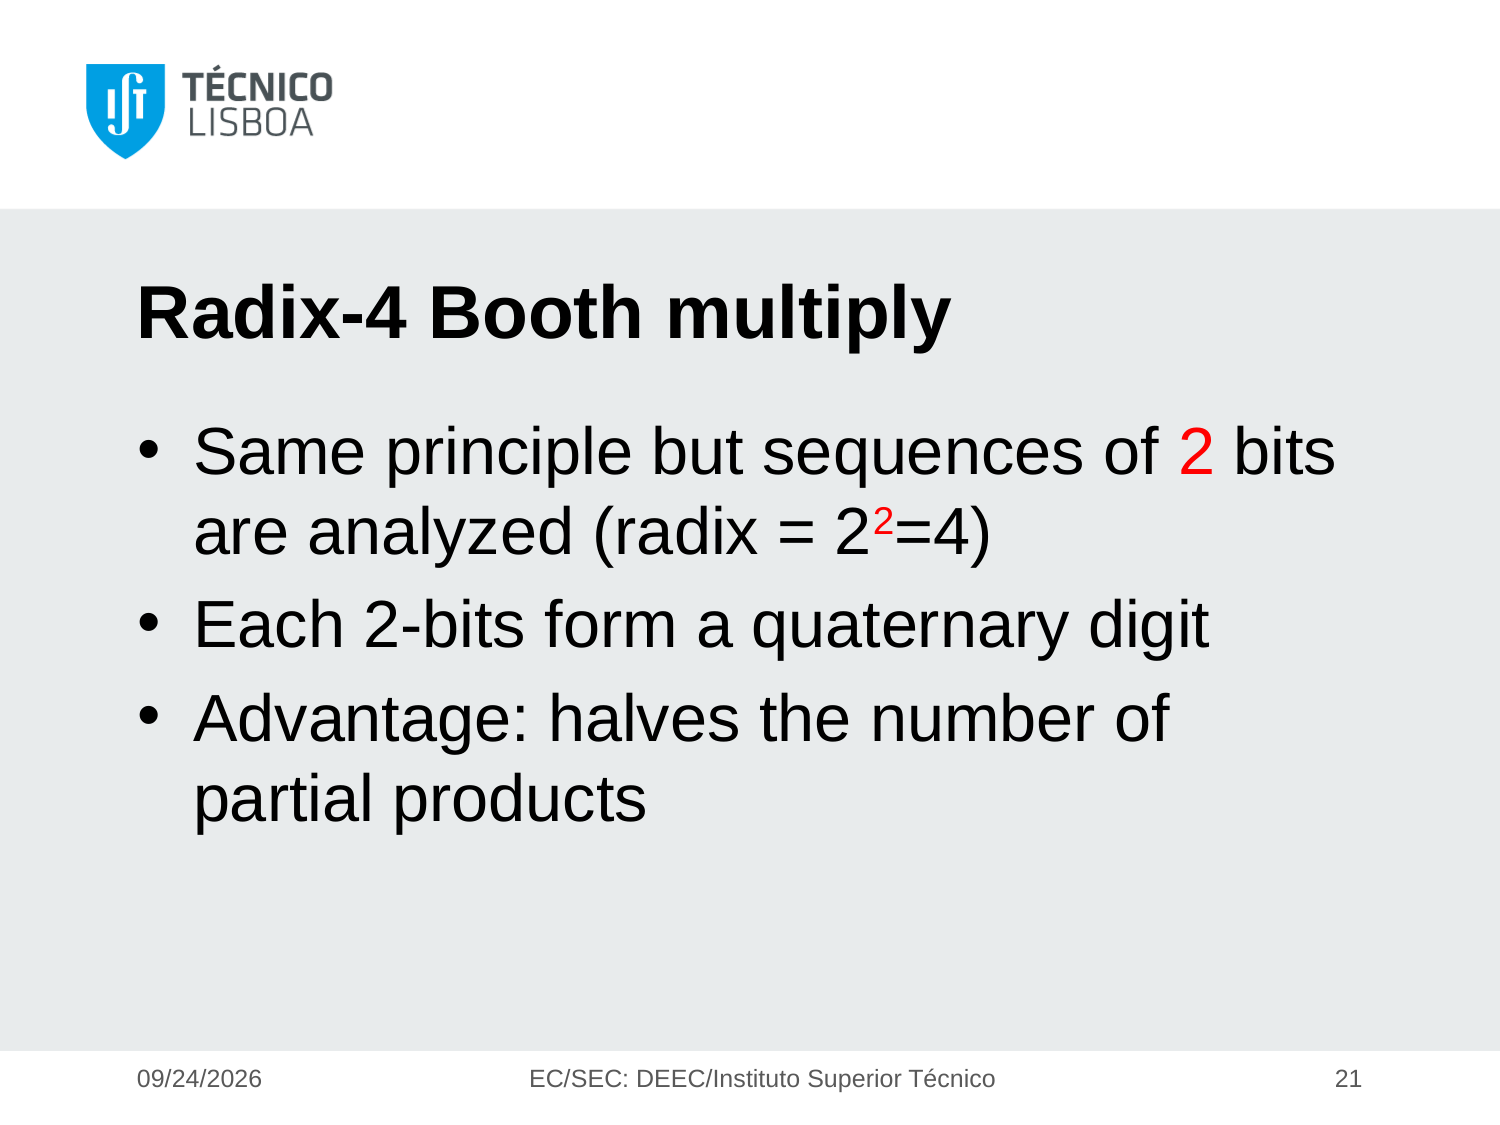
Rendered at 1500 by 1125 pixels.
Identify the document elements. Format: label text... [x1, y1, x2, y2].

slide_number 10/22/2018 [121, 1052, 425, 1103]
slide_number <number> [1077, 1052, 1378, 1103]
title Radix-4 Booth multiply [121, 237, 1378, 381]
footer EC/SEC: DEEC/Instituto Superior Técnico [512, 1052, 1021, 1103]
list Same principle but sequences of 2 bits are analyzed (radix = 22=4) Each 2-bits form a quaternary digit Advantage: halves the number of partial products [121, 400, 1378, 1005]
picture [0, 0, 1500, 1125]
